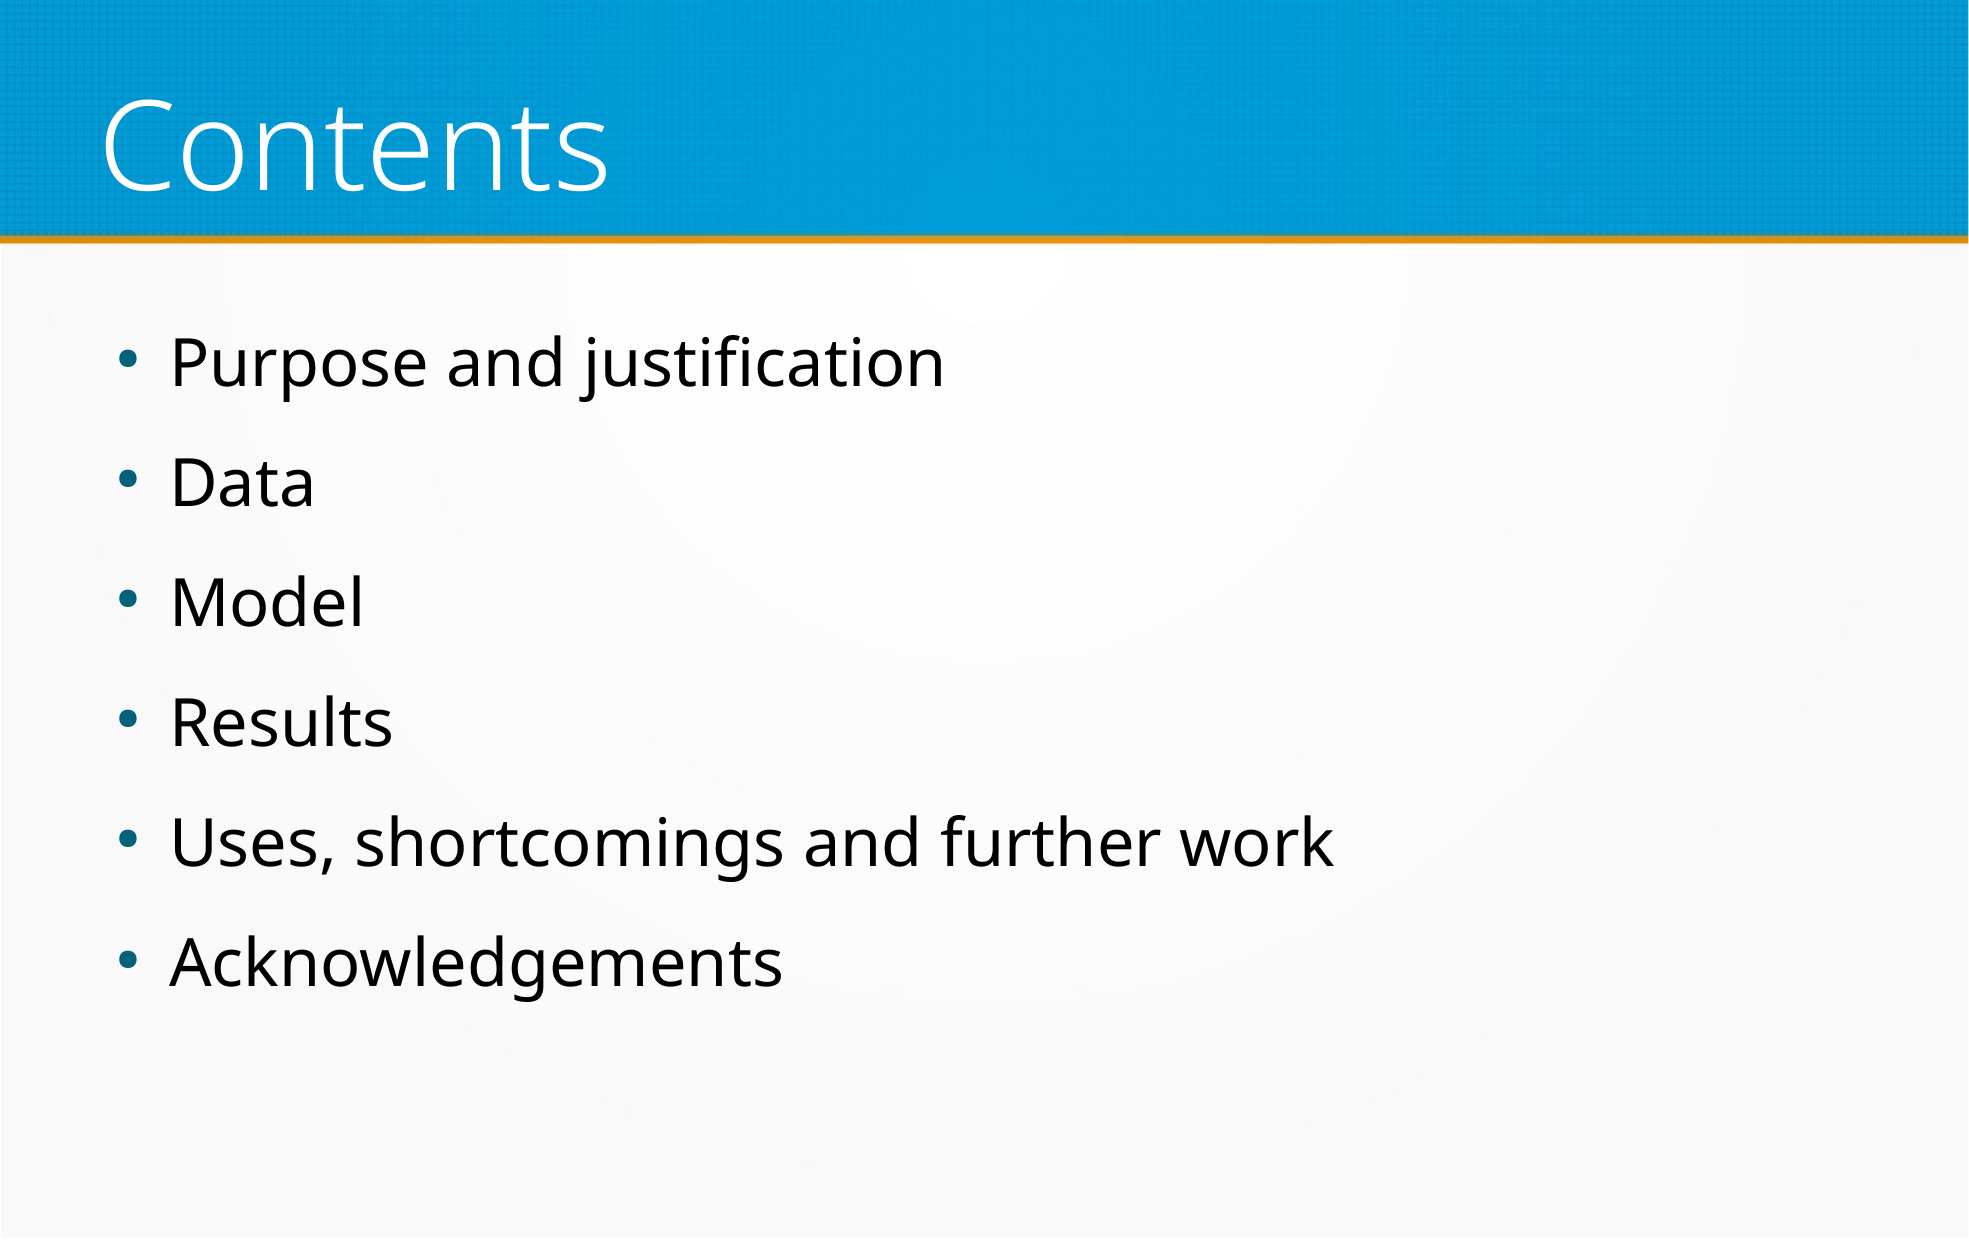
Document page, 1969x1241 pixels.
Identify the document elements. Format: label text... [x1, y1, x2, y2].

list Purpose and justification Data Model Results Uses, shortcomings and further work Acknowledgements [98, 315, 1861, 1081]
title Contents [98, 19, 1870, 227]
picture [0, 233, 1969, 1241]
